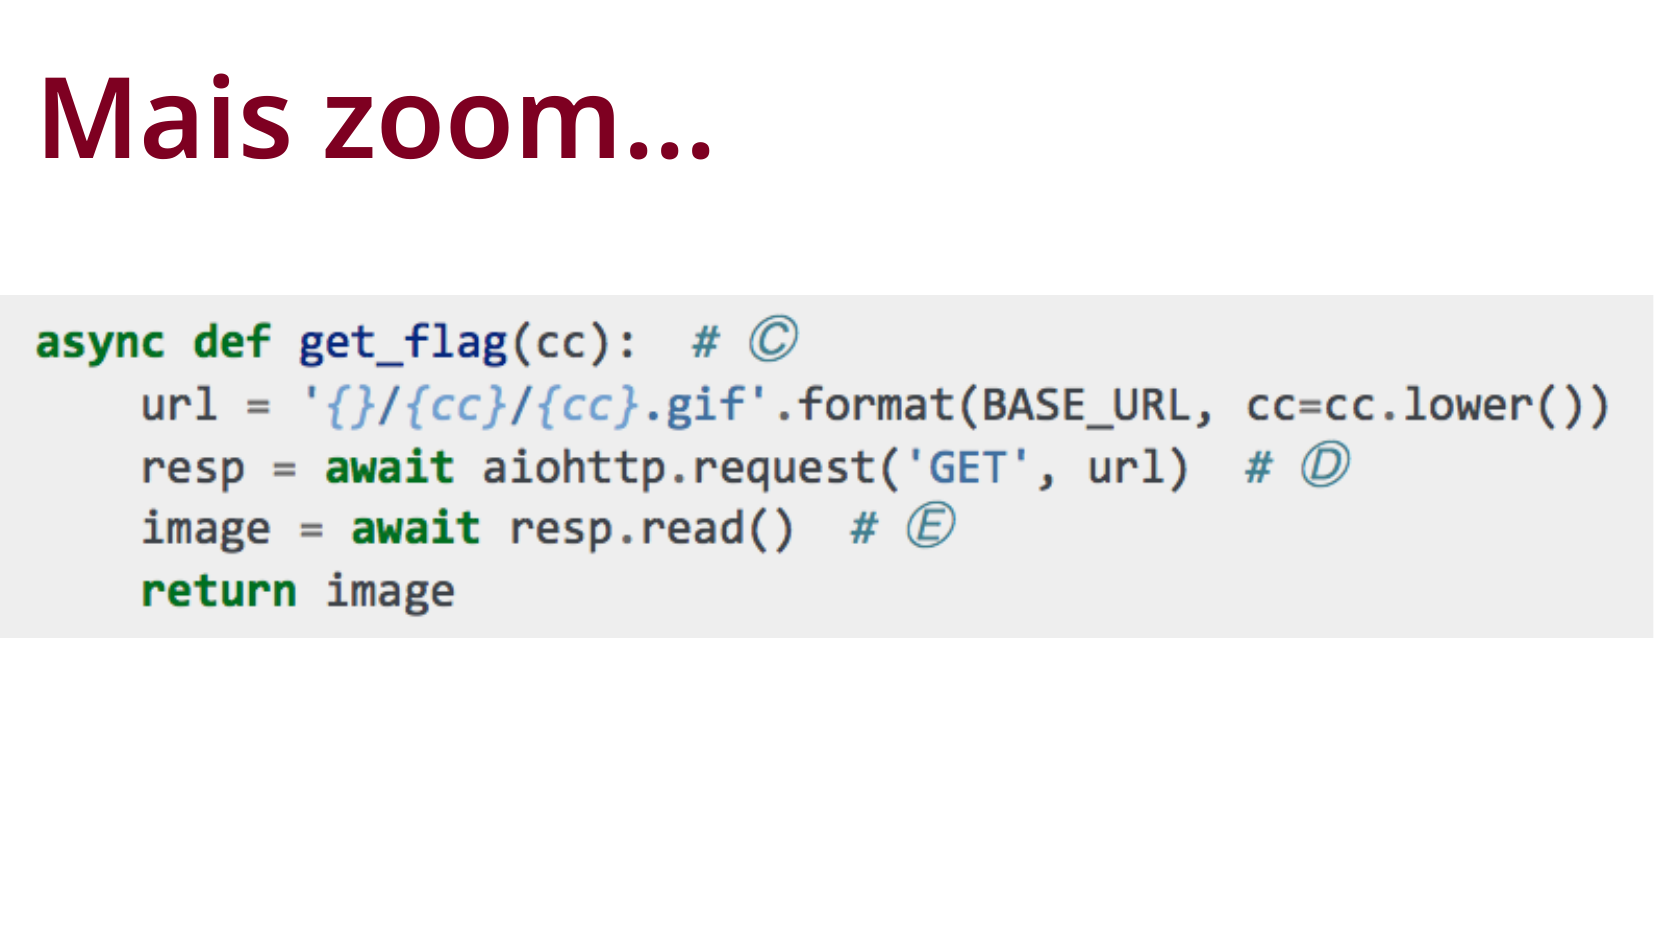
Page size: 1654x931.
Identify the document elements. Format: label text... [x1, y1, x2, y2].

title Mais zoom... [35, 37, 1571, 193]
picture [0, 295, 1654, 638]
